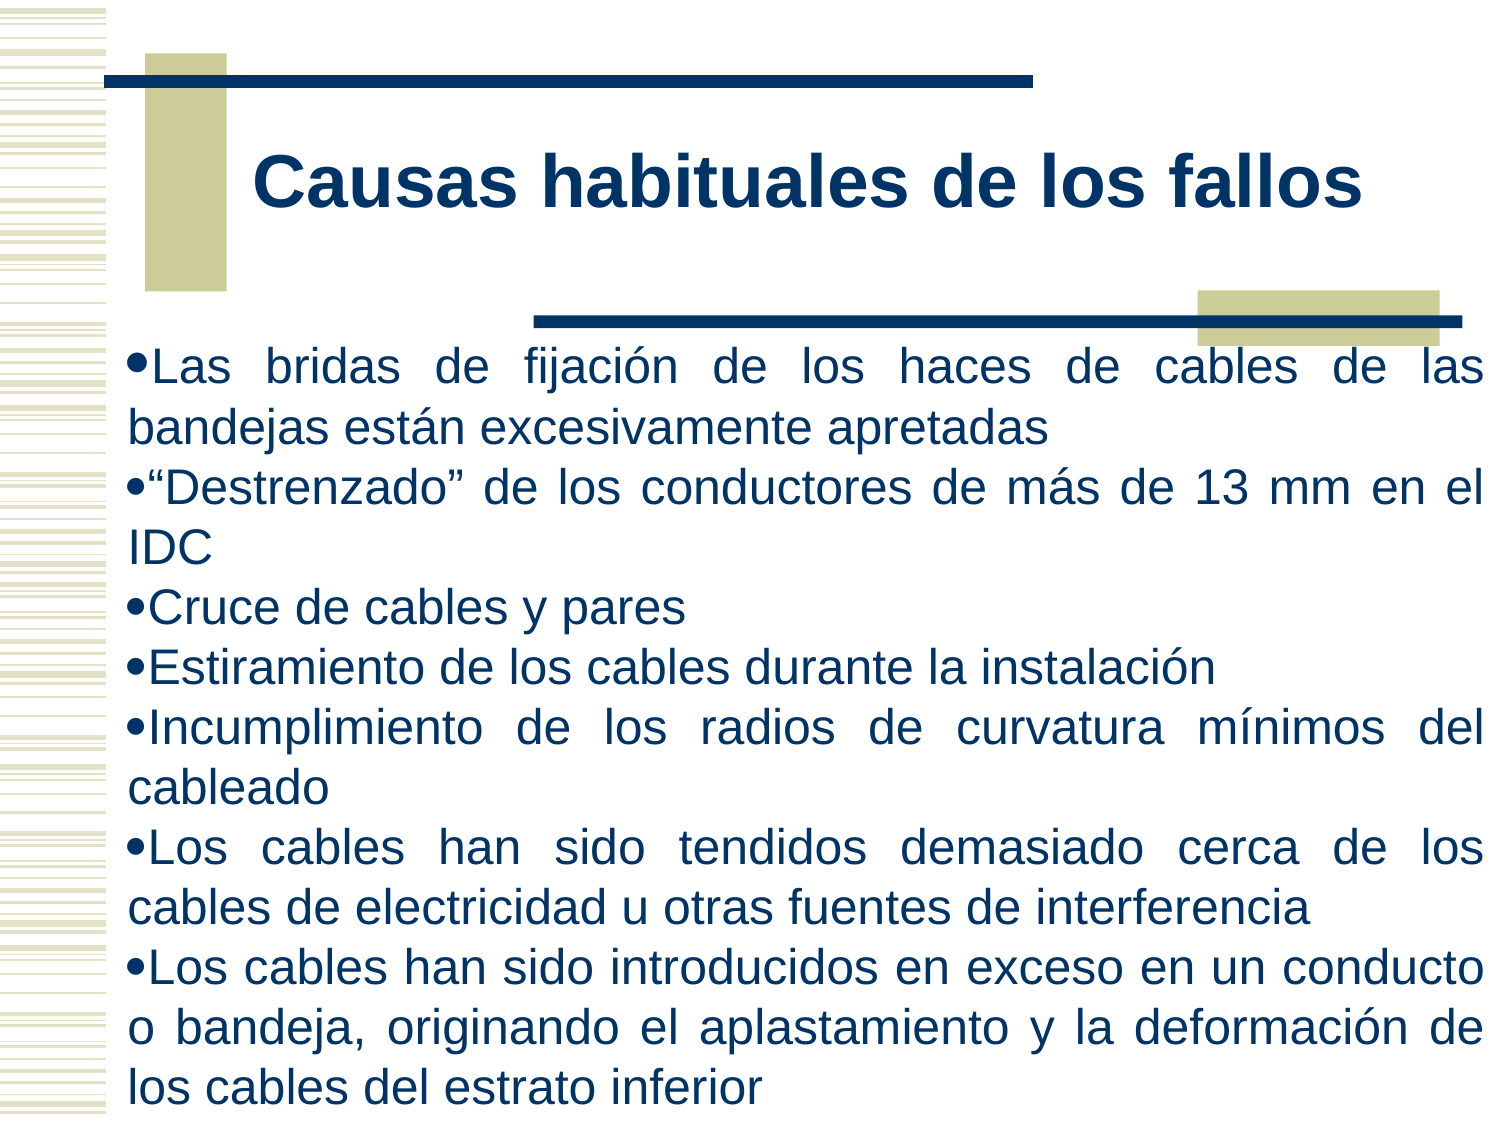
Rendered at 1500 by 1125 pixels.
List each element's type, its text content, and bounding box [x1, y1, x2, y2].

text_box Las bridas de fijación de los haces de cables de las bandejas están excesivamente apretadas “Destrenzado” de los conductores de más de 13 mm en el IDC Cruce de cables y pares Estiramiento de los cables durante la instalación Incumplimiento de los radios de curvatura mínimos del cableado Los cables han sido tendidos demasiado cerca de los cables de electricidad u otras fuentes de interferencia Los cables han sido introducidos en exceso en un conducto o bandeja, originando el aplastamiento y la deformación de los cables del estrato inferior [112, 287, 1500, 1125]
text_box Causas habituales de los fallos [237, 124, 1380, 231]
